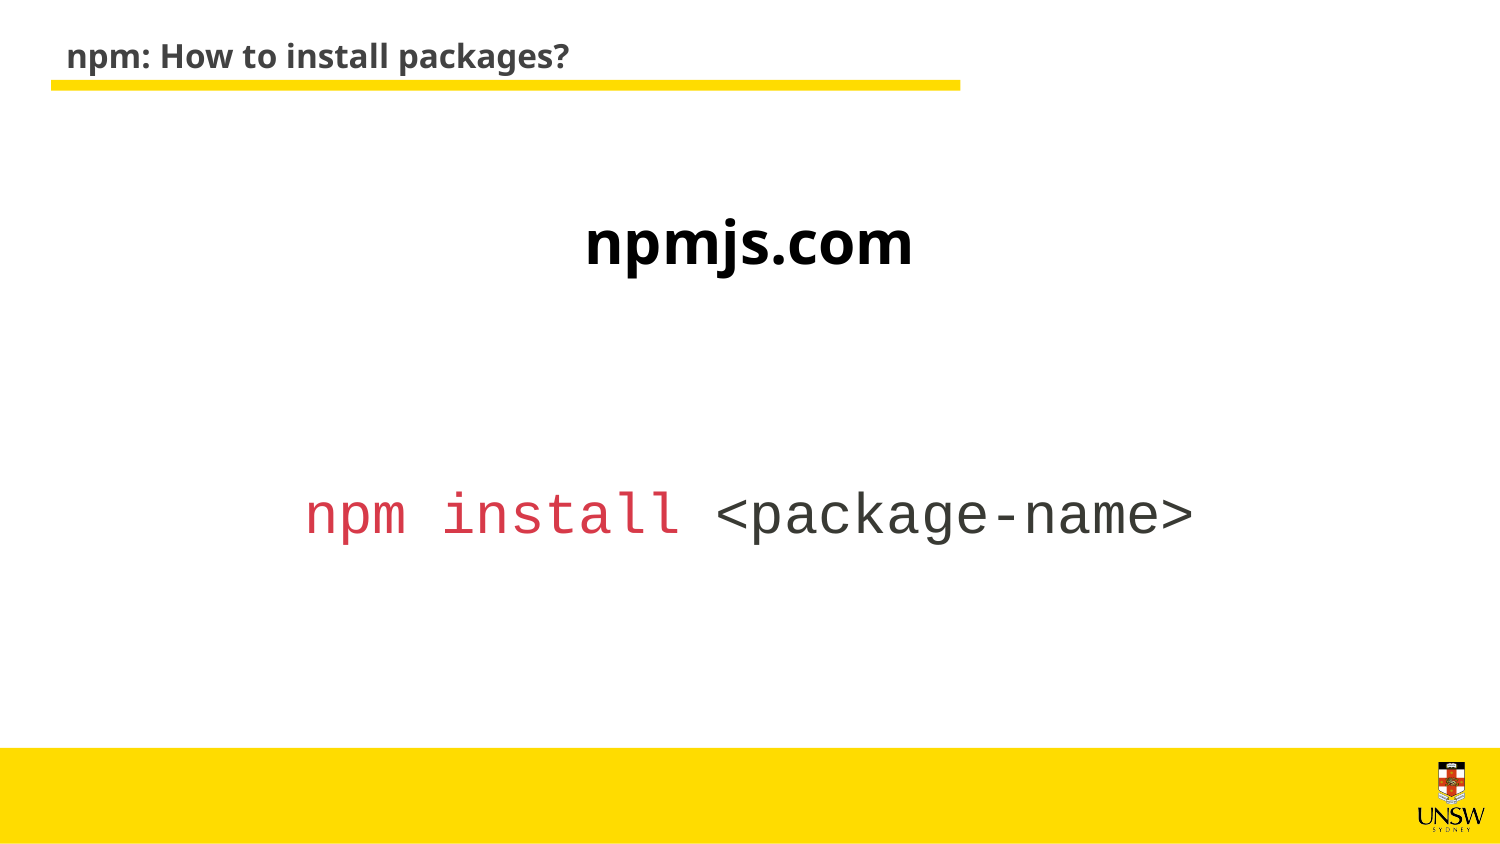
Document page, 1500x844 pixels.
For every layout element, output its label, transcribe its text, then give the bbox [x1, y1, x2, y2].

text_box npm install <package-name> [234, 461, 1266, 561]
text_box [51, 79, 961, 91]
picture [1418, 762, 1485, 832]
text_box npm: How to install packages? [51, 20, 1449, 91]
text_box npmjs.com [503, 189, 996, 293]
